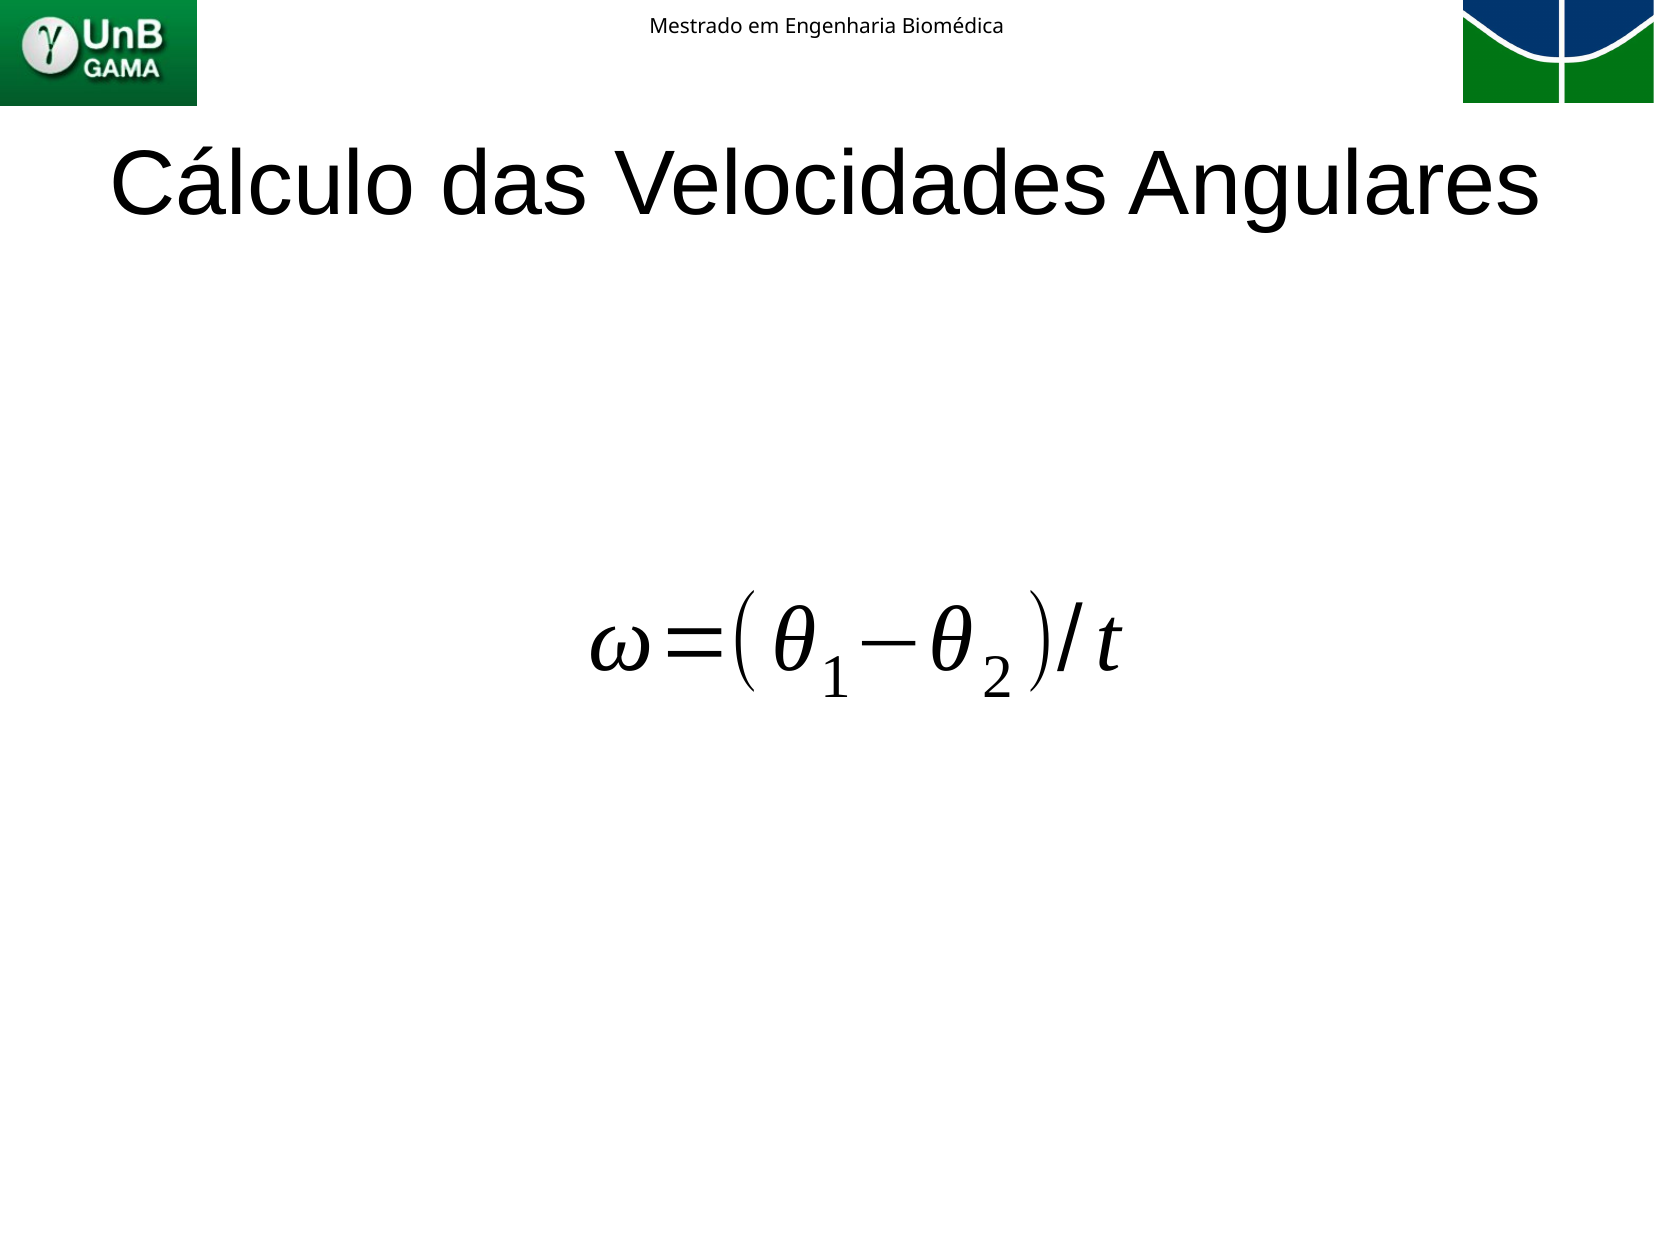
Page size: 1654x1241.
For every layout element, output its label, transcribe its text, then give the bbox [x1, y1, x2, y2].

picture [1463, 0, 1654, 94]
chart [566, 583, 1158, 709]
title Cálculo das Velocidades Angulares [0, 94, 1654, 272]
picture [0, 0, 197, 94]
